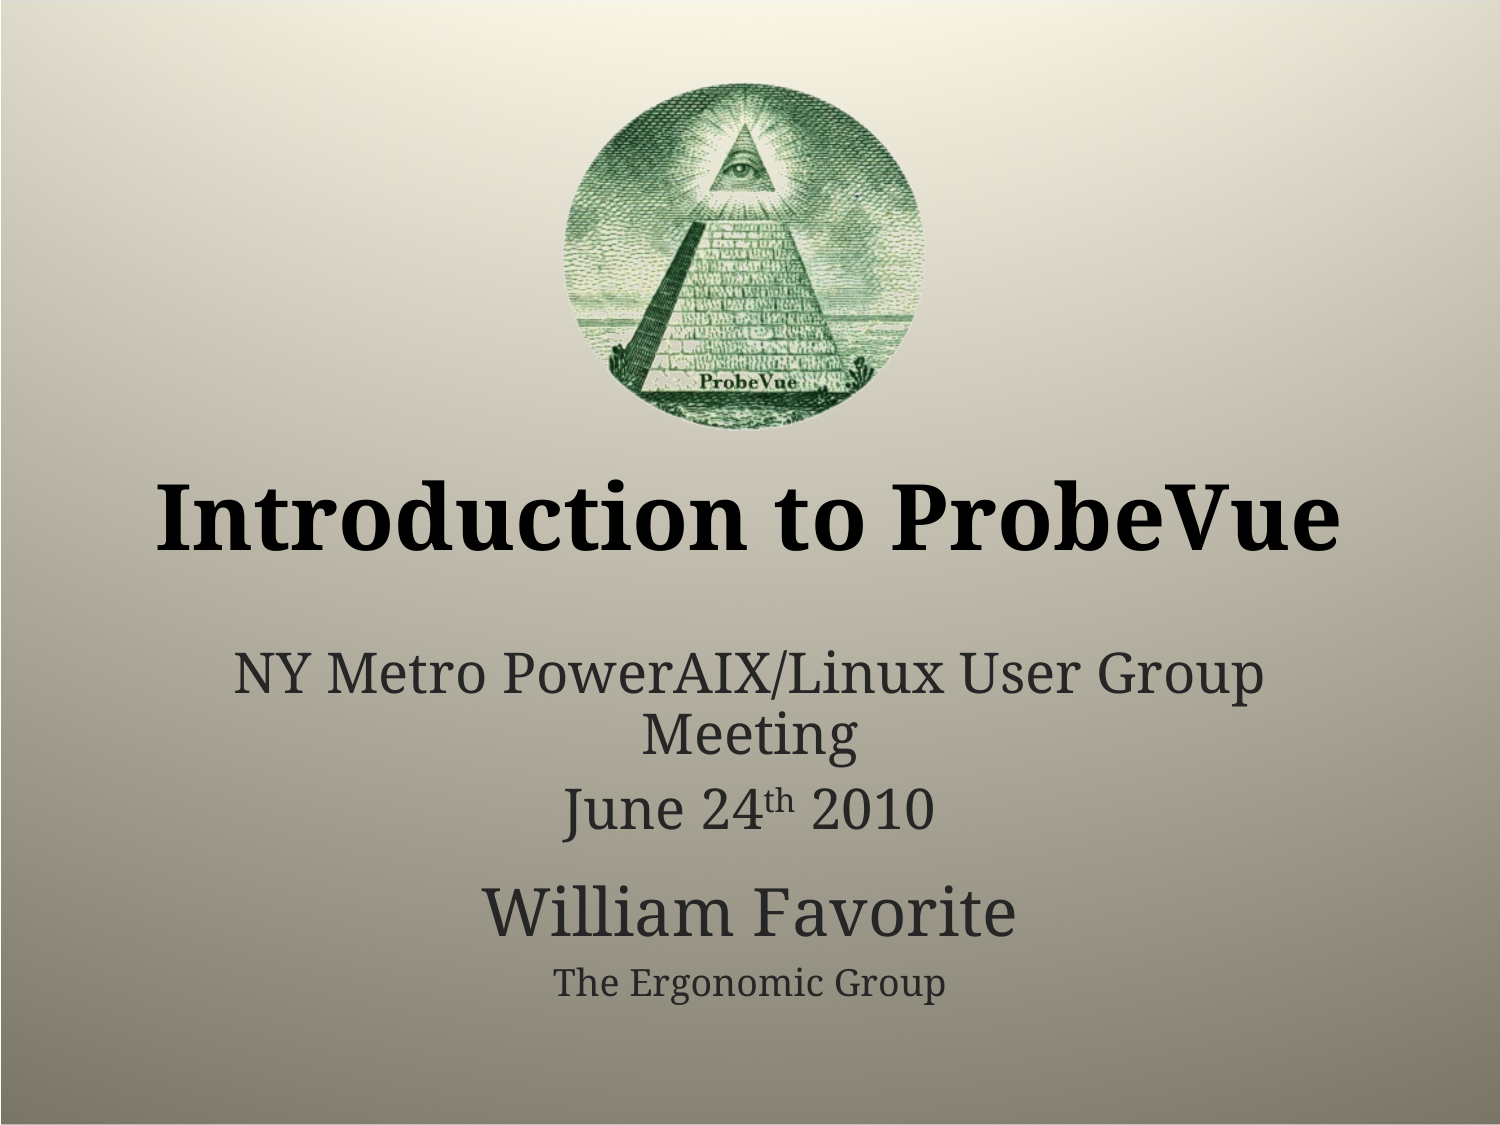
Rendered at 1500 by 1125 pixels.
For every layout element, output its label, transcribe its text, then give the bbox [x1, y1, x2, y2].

text_box NY Metro PowerAIX/Linux User Group Meeting June 24th 2010 [112, 637, 1388, 813]
text_box William Favorite The Ergonomic Group [225, 862, 1276, 1038]
title Introduction to ProbeVue [112, 440, 1388, 588]
picture [0, 0, 1500, 1125]
